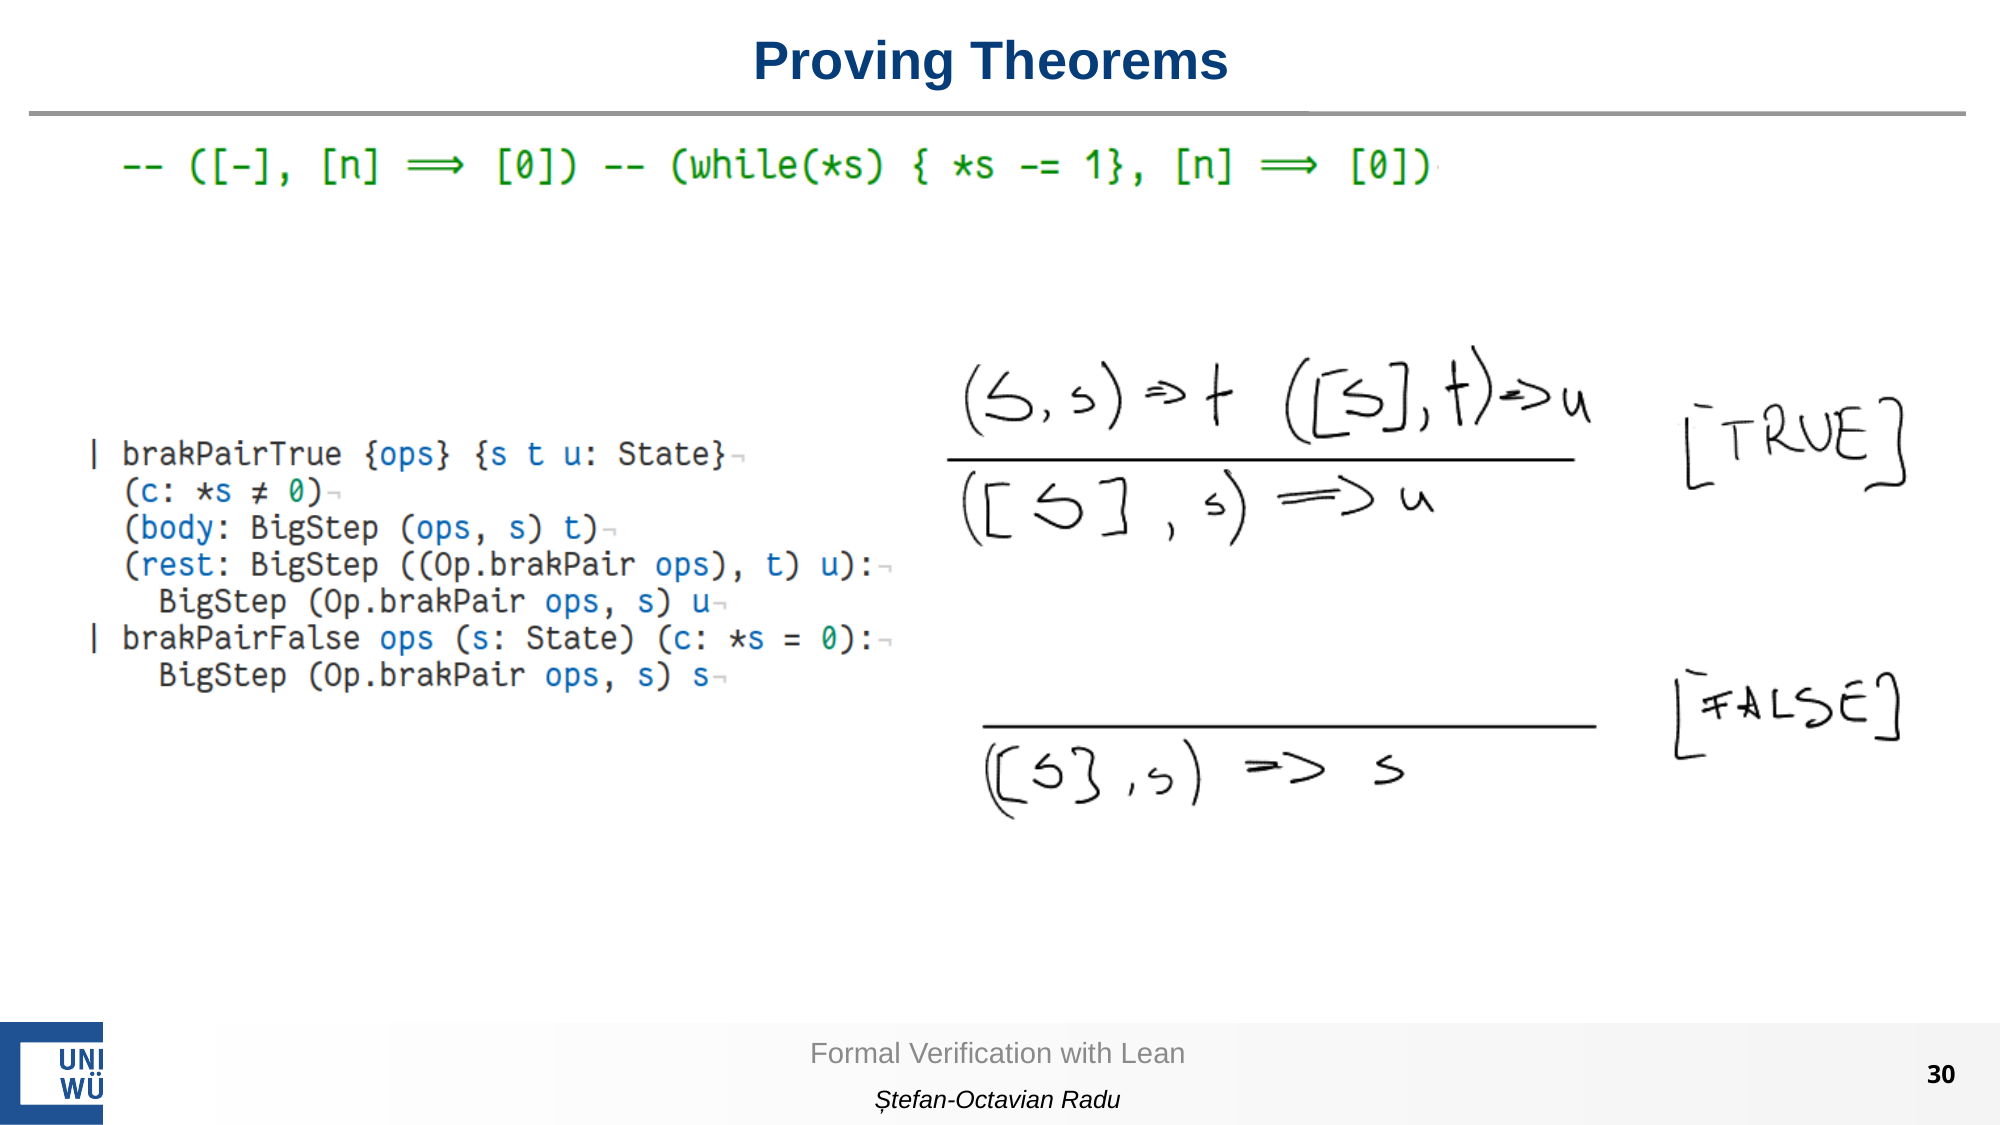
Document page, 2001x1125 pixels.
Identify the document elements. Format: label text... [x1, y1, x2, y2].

picture [950, 619, 1950, 826]
picture [118, 131, 1439, 201]
picture [0, 1022, 103, 1125]
picture [73, 303, 1959, 706]
title Proving Theorems [118, 4, 1867, 111]
